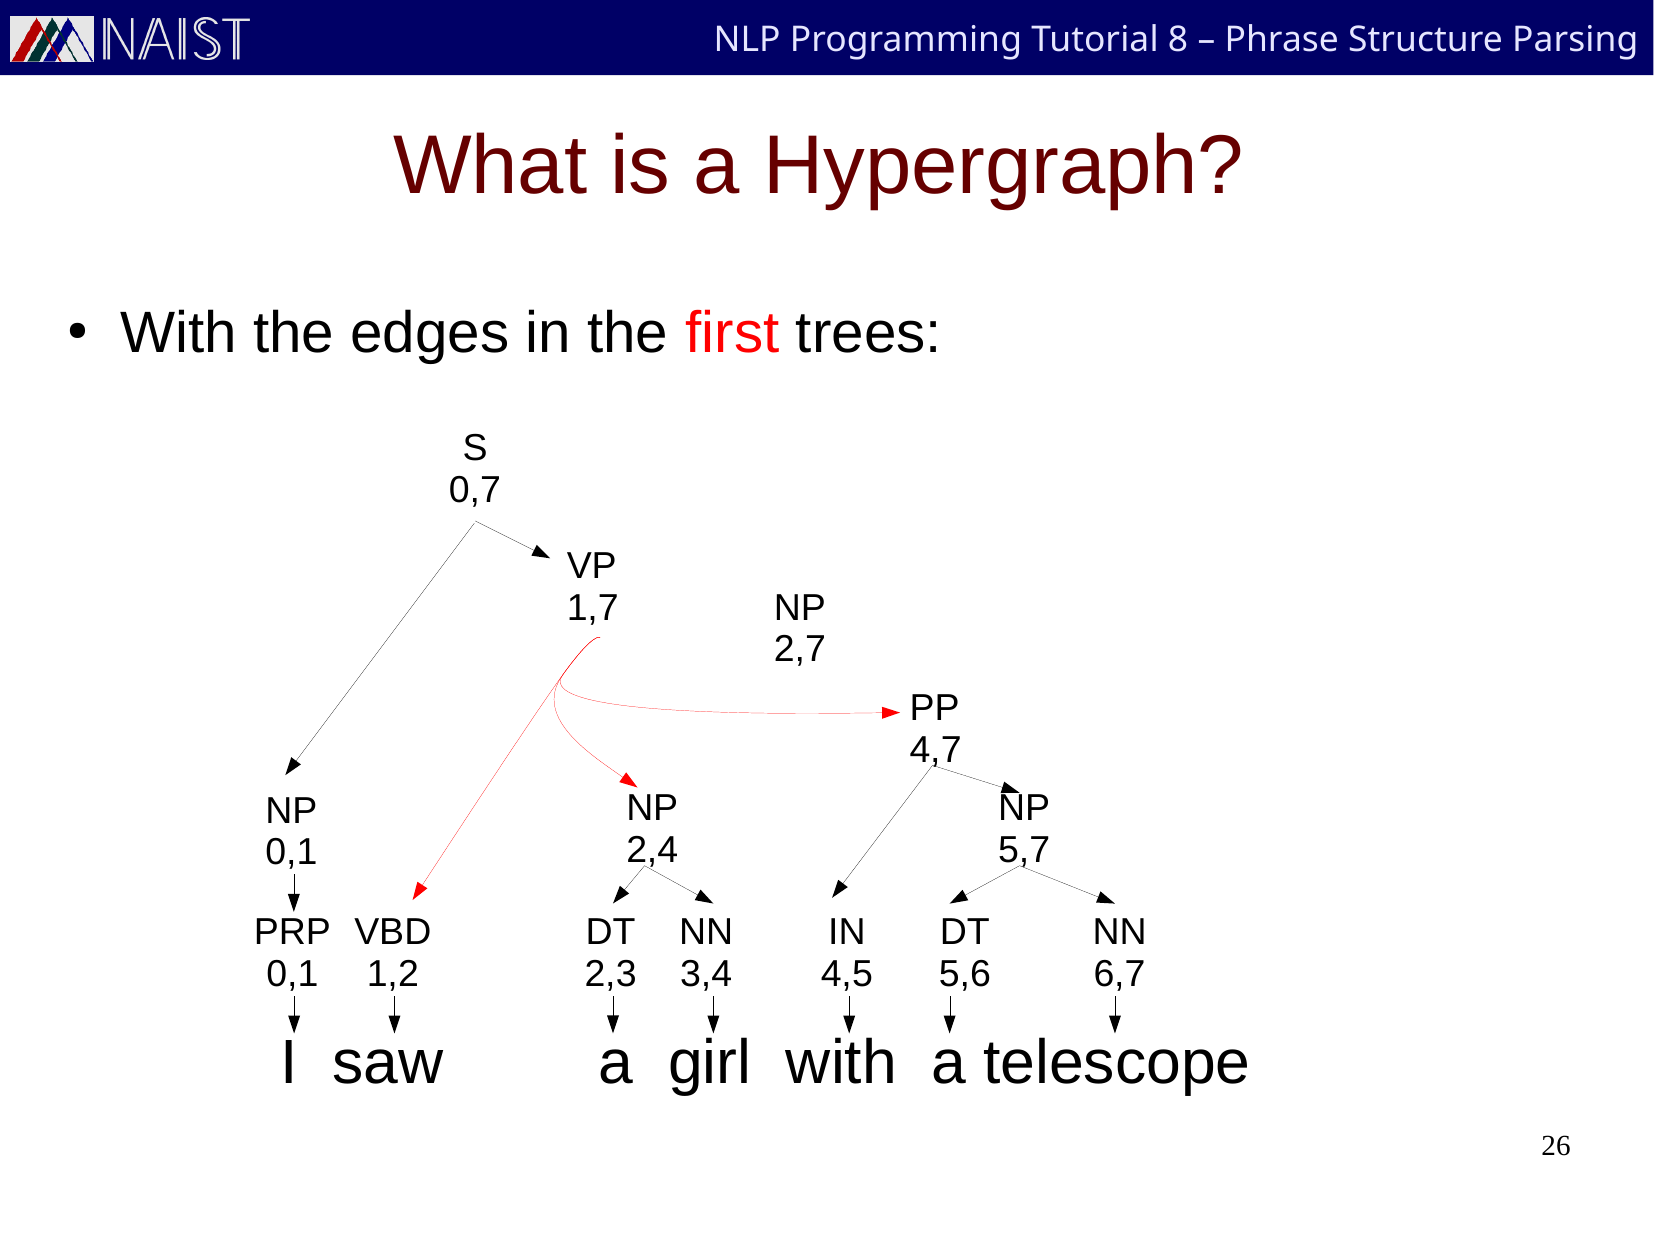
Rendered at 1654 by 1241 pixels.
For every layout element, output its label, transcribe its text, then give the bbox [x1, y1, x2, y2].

text_box I saw a girl with a telescope [265, 1019, 1267, 1105]
text_box DT 5,6 [924, 903, 1006, 1002]
text_box PRP 0,1 [239, 903, 339, 1002]
text_box S 0,7 [434, 419, 516, 518]
text_box NP 0,1 [250, 781, 333, 881]
text_box IN 4,5 [806, 903, 888, 1002]
picture [10, 16, 94, 62]
title What is a Hypergraph? [75, 69, 1564, 261]
text_box NN 6,7 [1077, 903, 1162, 1002]
text_box PP 4,7 [894, 678, 977, 778]
text_box VBD 1,2 [339, 903, 447, 1002]
text_box NN 3,4 [664, 903, 748, 1002]
text_box VP 1,7 [552, 537, 634, 636]
list With the edges in the first trees: [49, 300, 1388, 376]
text_box DT 2,3 [569, 903, 652, 1002]
text_box NP 5,7 [983, 779, 1066, 878]
text_box NP 2,4 [611, 779, 694, 879]
text_box NP 2,7 [759, 578, 841, 678]
picture [102, 17, 251, 60]
